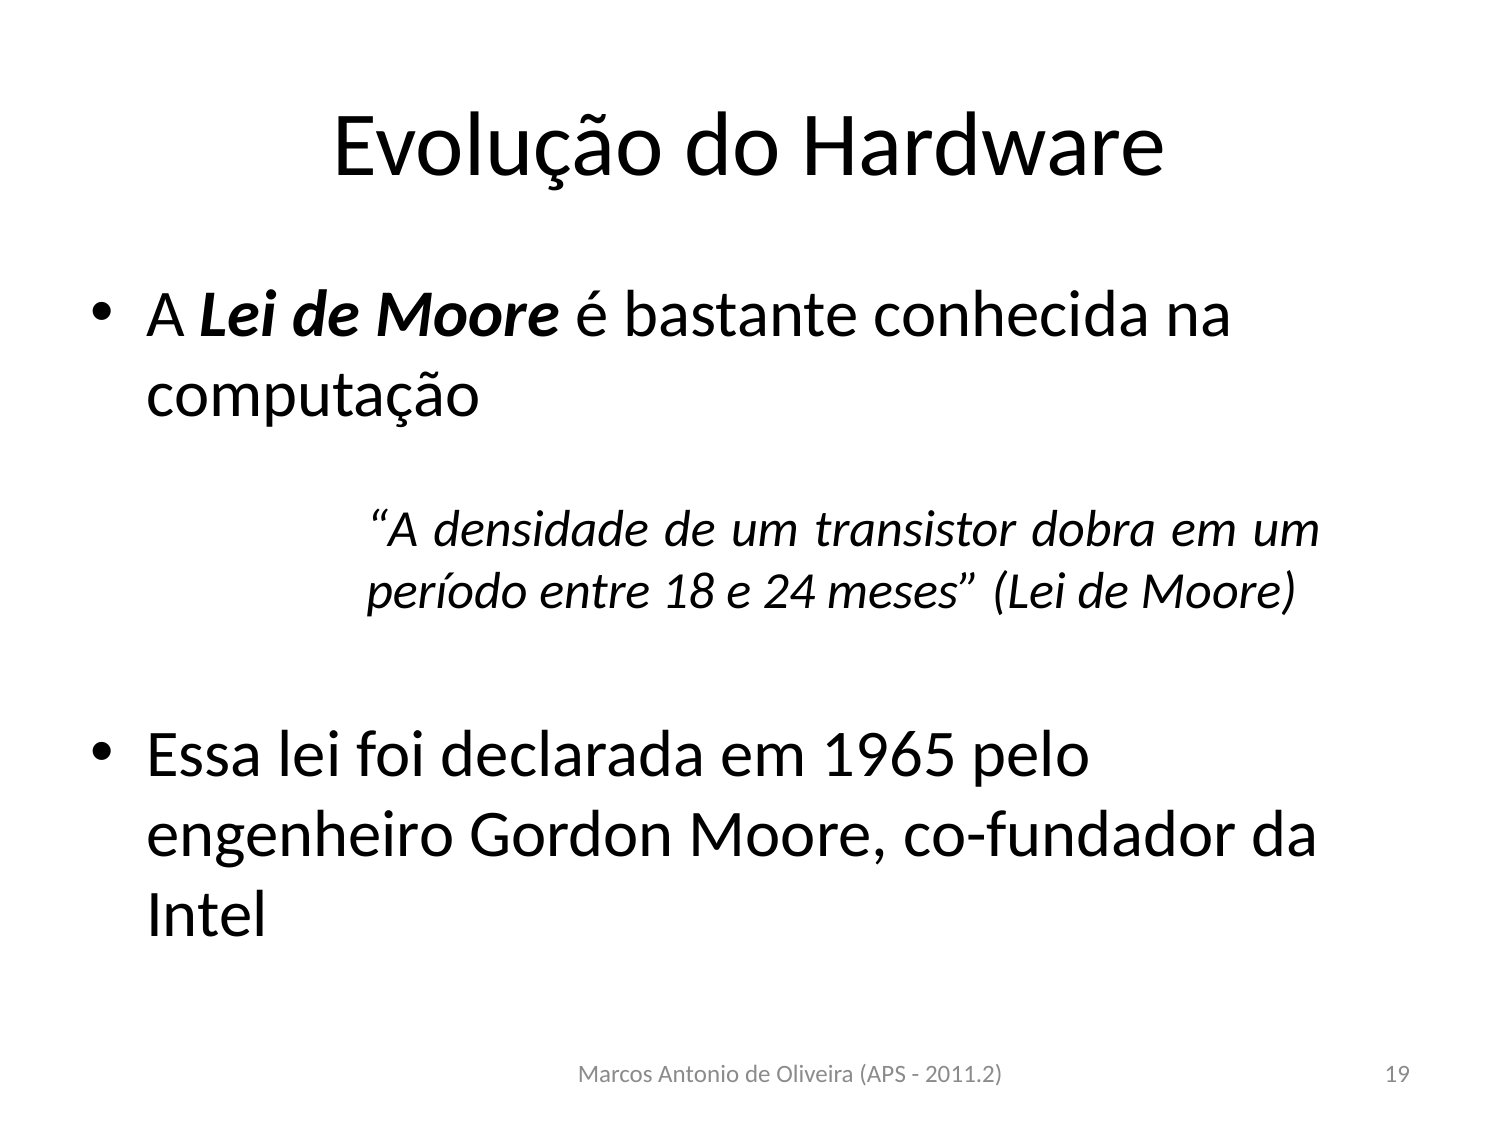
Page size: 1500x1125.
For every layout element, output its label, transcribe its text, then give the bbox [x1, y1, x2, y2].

text_box “A densidade de um transistor dobra em um período entre 18 e 24 meses” (Lei de Moore) [351, 486, 1336, 627]
slide_number <número> [1074, 1042, 1425, 1103]
footer Marcos Antonio de Oliveira (APS - 2011.2) [512, 1042, 1069, 1103]
list A Lei de Moore é bastante conhecida na computação Essa lei foi declarada em 1965 pelo engenheiro Gordon Moore, co-fundador da Intel [75, 262, 1425, 1005]
title Evolução do Hardware [75, 45, 1425, 233]
